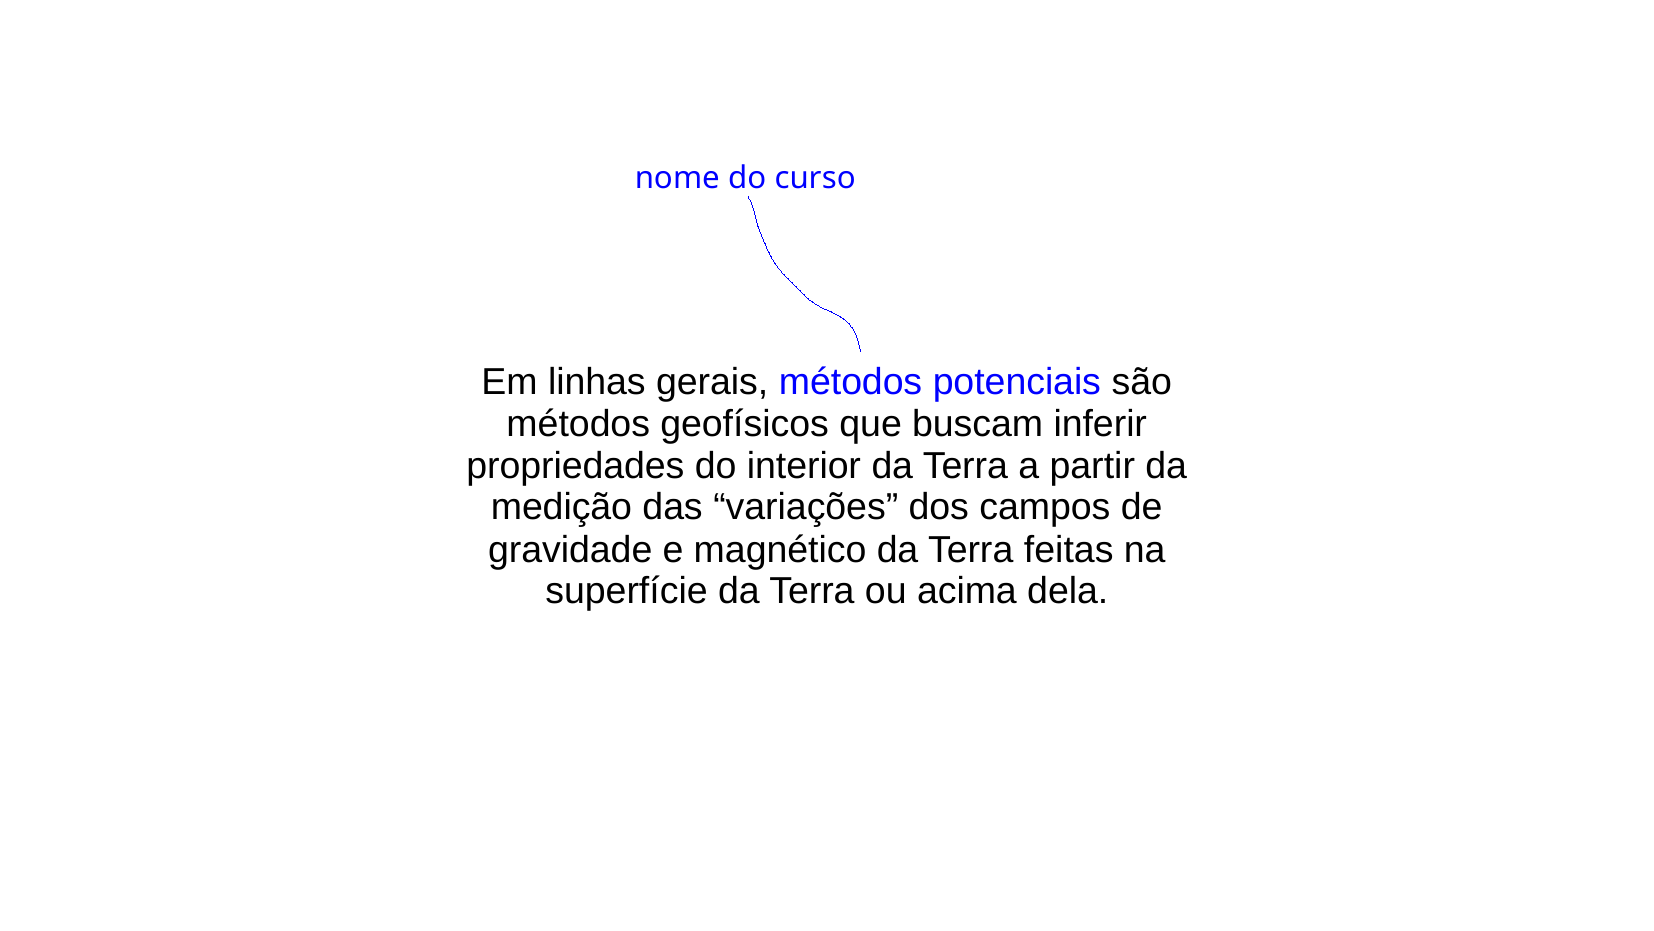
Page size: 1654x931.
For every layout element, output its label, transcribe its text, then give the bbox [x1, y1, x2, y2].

text_box Em linhas gerais, métodos potenciais são métodos geofísicos que buscam inferir propriedades do interior da Terra a partir da medição das “variações” dos campos de gravidade e magnético da Terra feitas na superfície da Terra ou acima dela. [398, 352, 1255, 620]
text_box nome do curso [620, 147, 863, 197]
